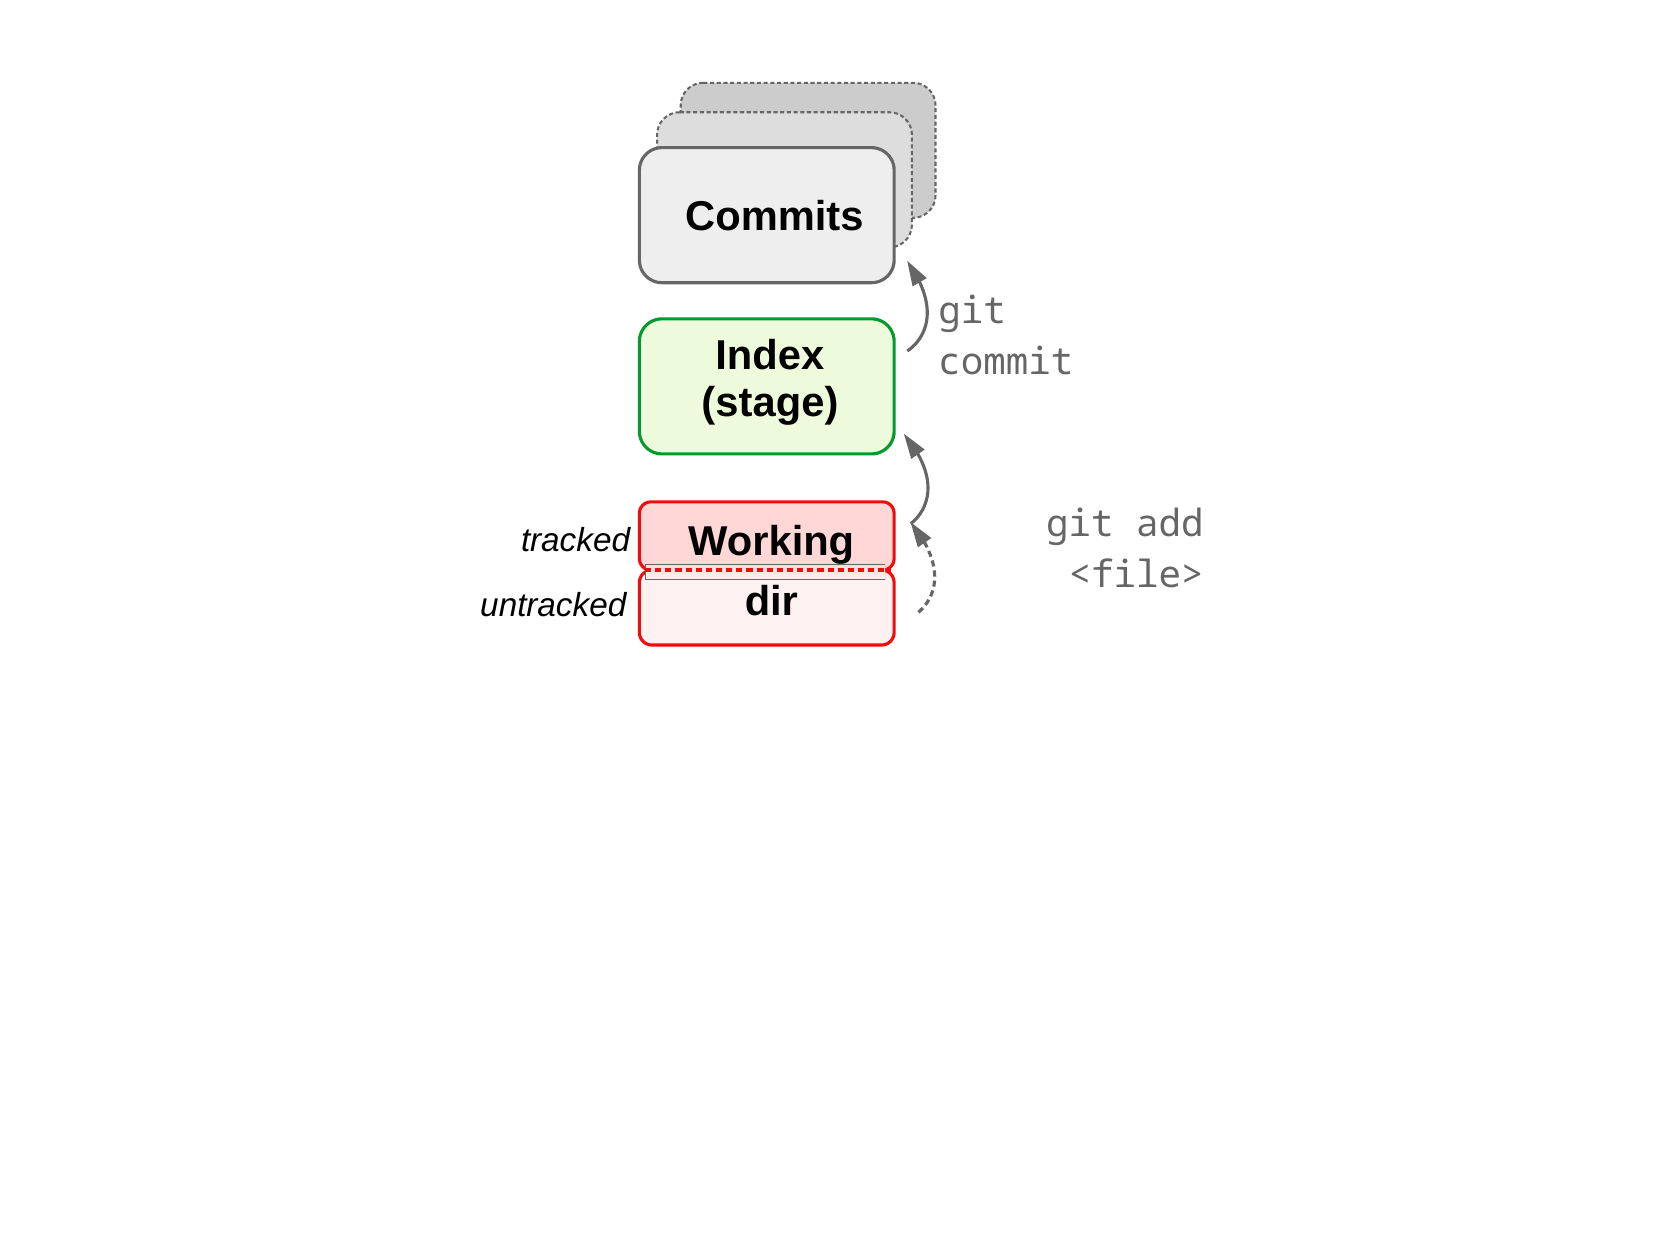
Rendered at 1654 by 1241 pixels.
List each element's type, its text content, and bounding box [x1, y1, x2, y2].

text_box [889, 503, 895, 568]
text_box Working dir [654, 496, 889, 632]
text_box Commits [669, 185, 880, 256]
text_box [639, 82, 936, 283]
text_box [639, 318, 895, 454]
text_box [639, 501, 895, 646]
text_box Index (stage) [675, 324, 865, 441]
text_box git commit [923, 276, 1156, 337]
text_box untracked [465, 579, 646, 631]
text_box git add <file> [911, 489, 1219, 550]
text_box tracked [506, 514, 650, 567]
